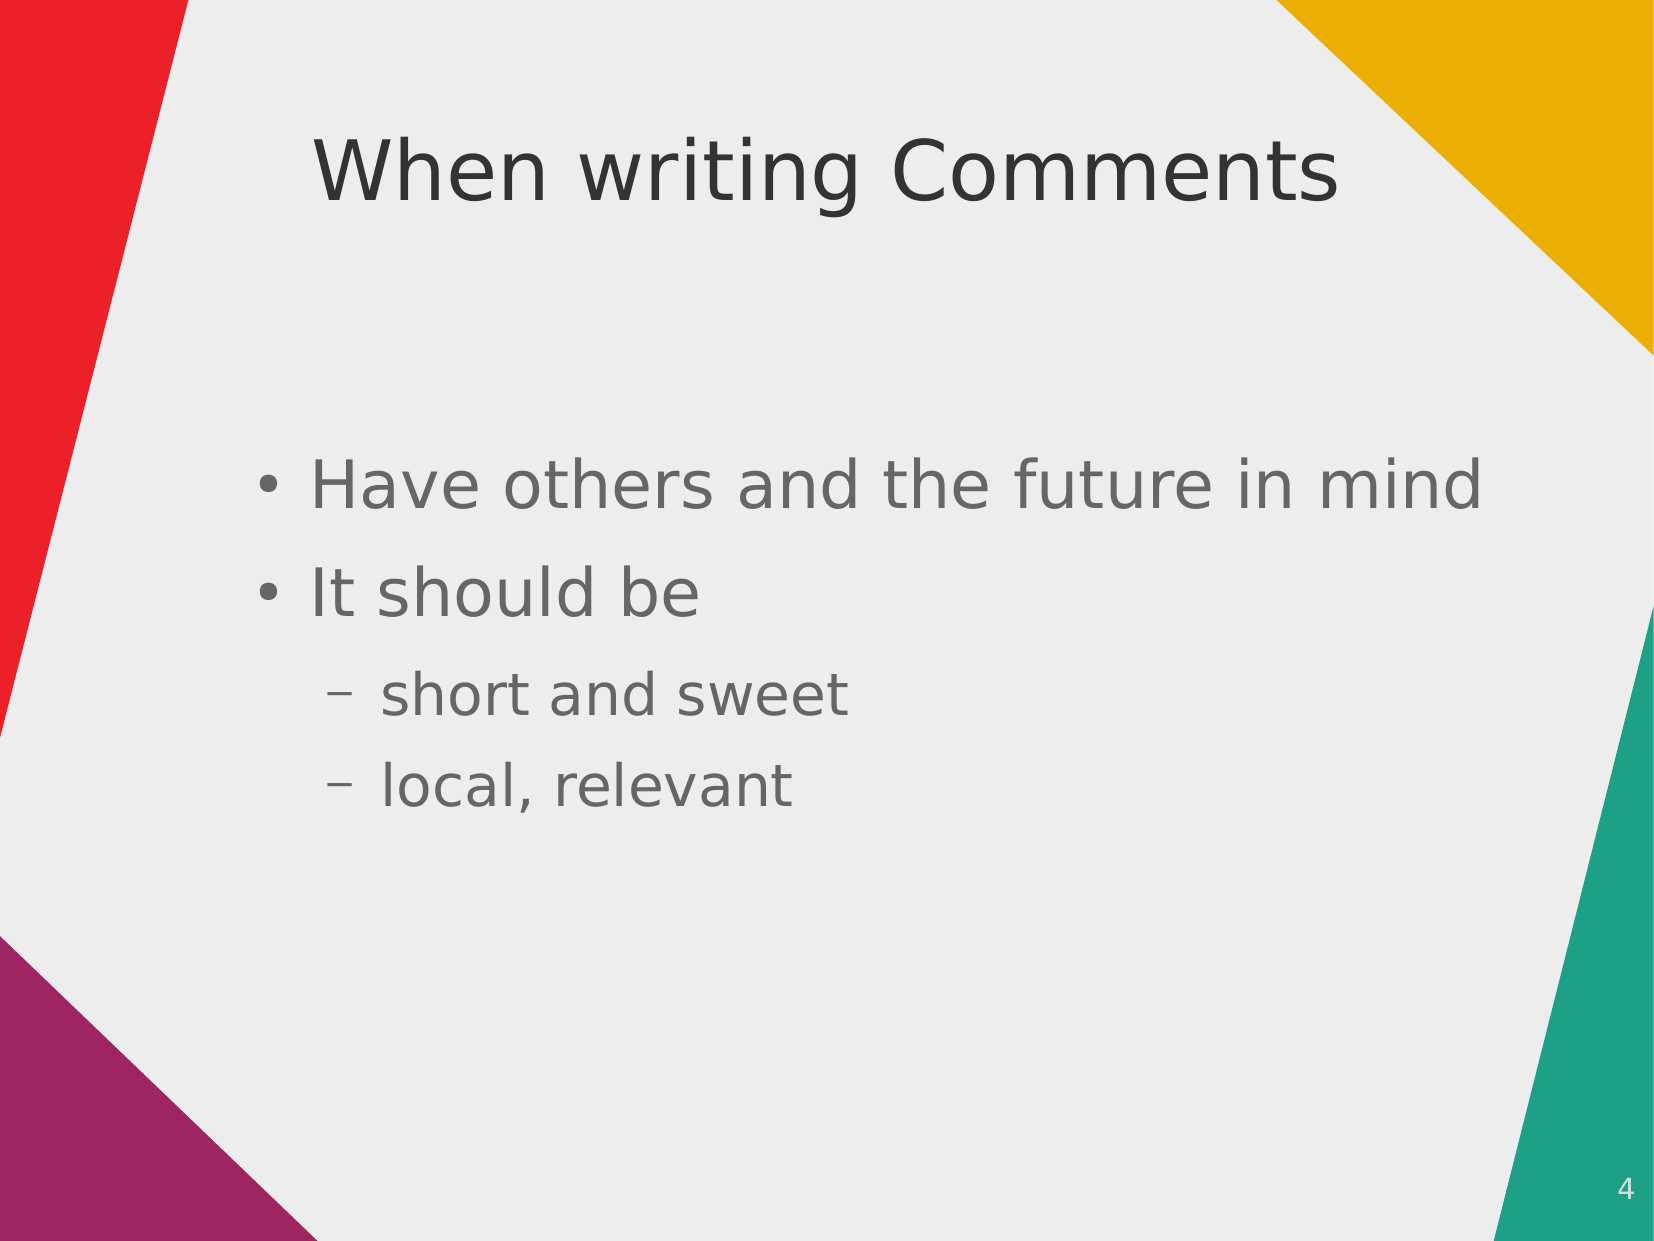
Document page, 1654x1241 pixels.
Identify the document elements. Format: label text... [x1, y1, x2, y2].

list Have others and the future in mind It should be short and sweet local, relevant [238, 446, 1654, 1178]
title When writing Comments [114, 73, 1539, 271]
